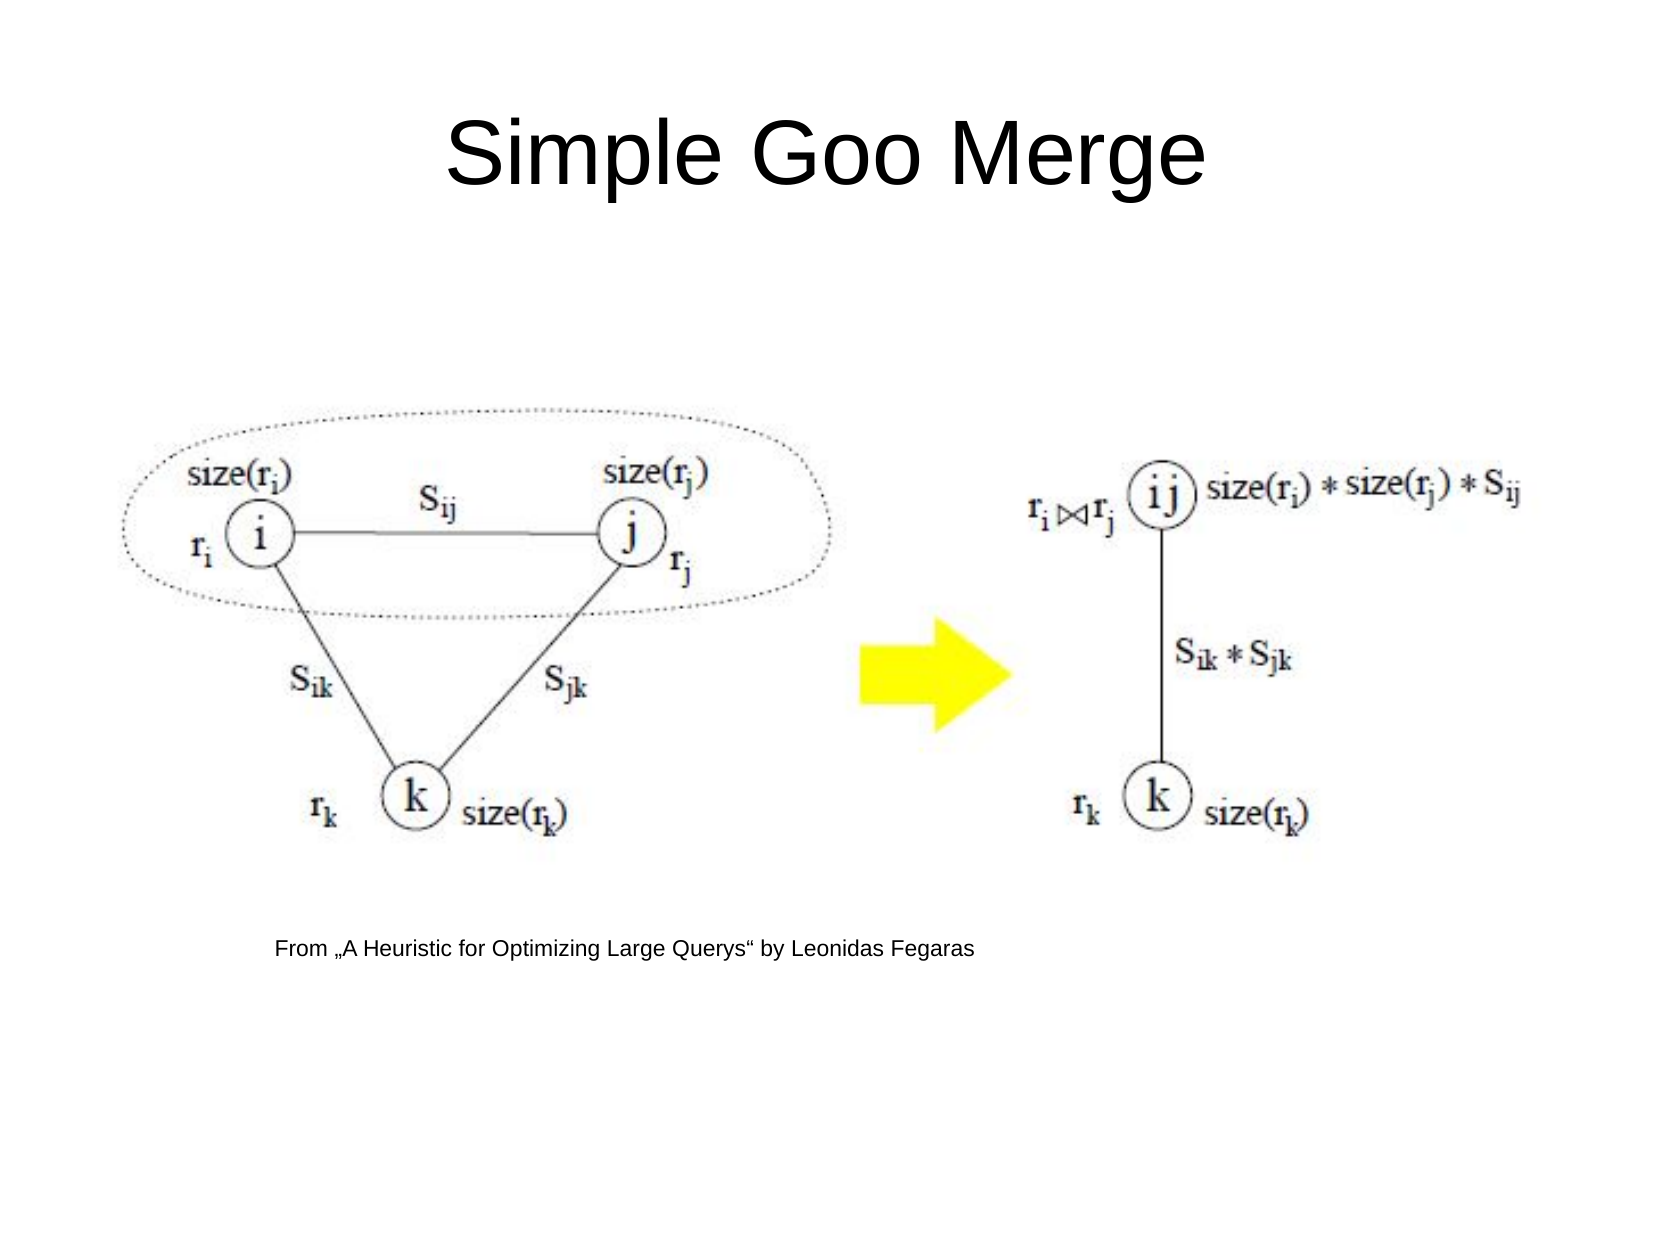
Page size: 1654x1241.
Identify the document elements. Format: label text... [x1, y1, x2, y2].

title Simple Goo Merge [82, 49, 1571, 257]
picture [82, 388, 1571, 912]
text_box From „A Heuristic for Optimizing Large Querys“ by Leonidas Fegaras [259, 928, 1371, 1028]
